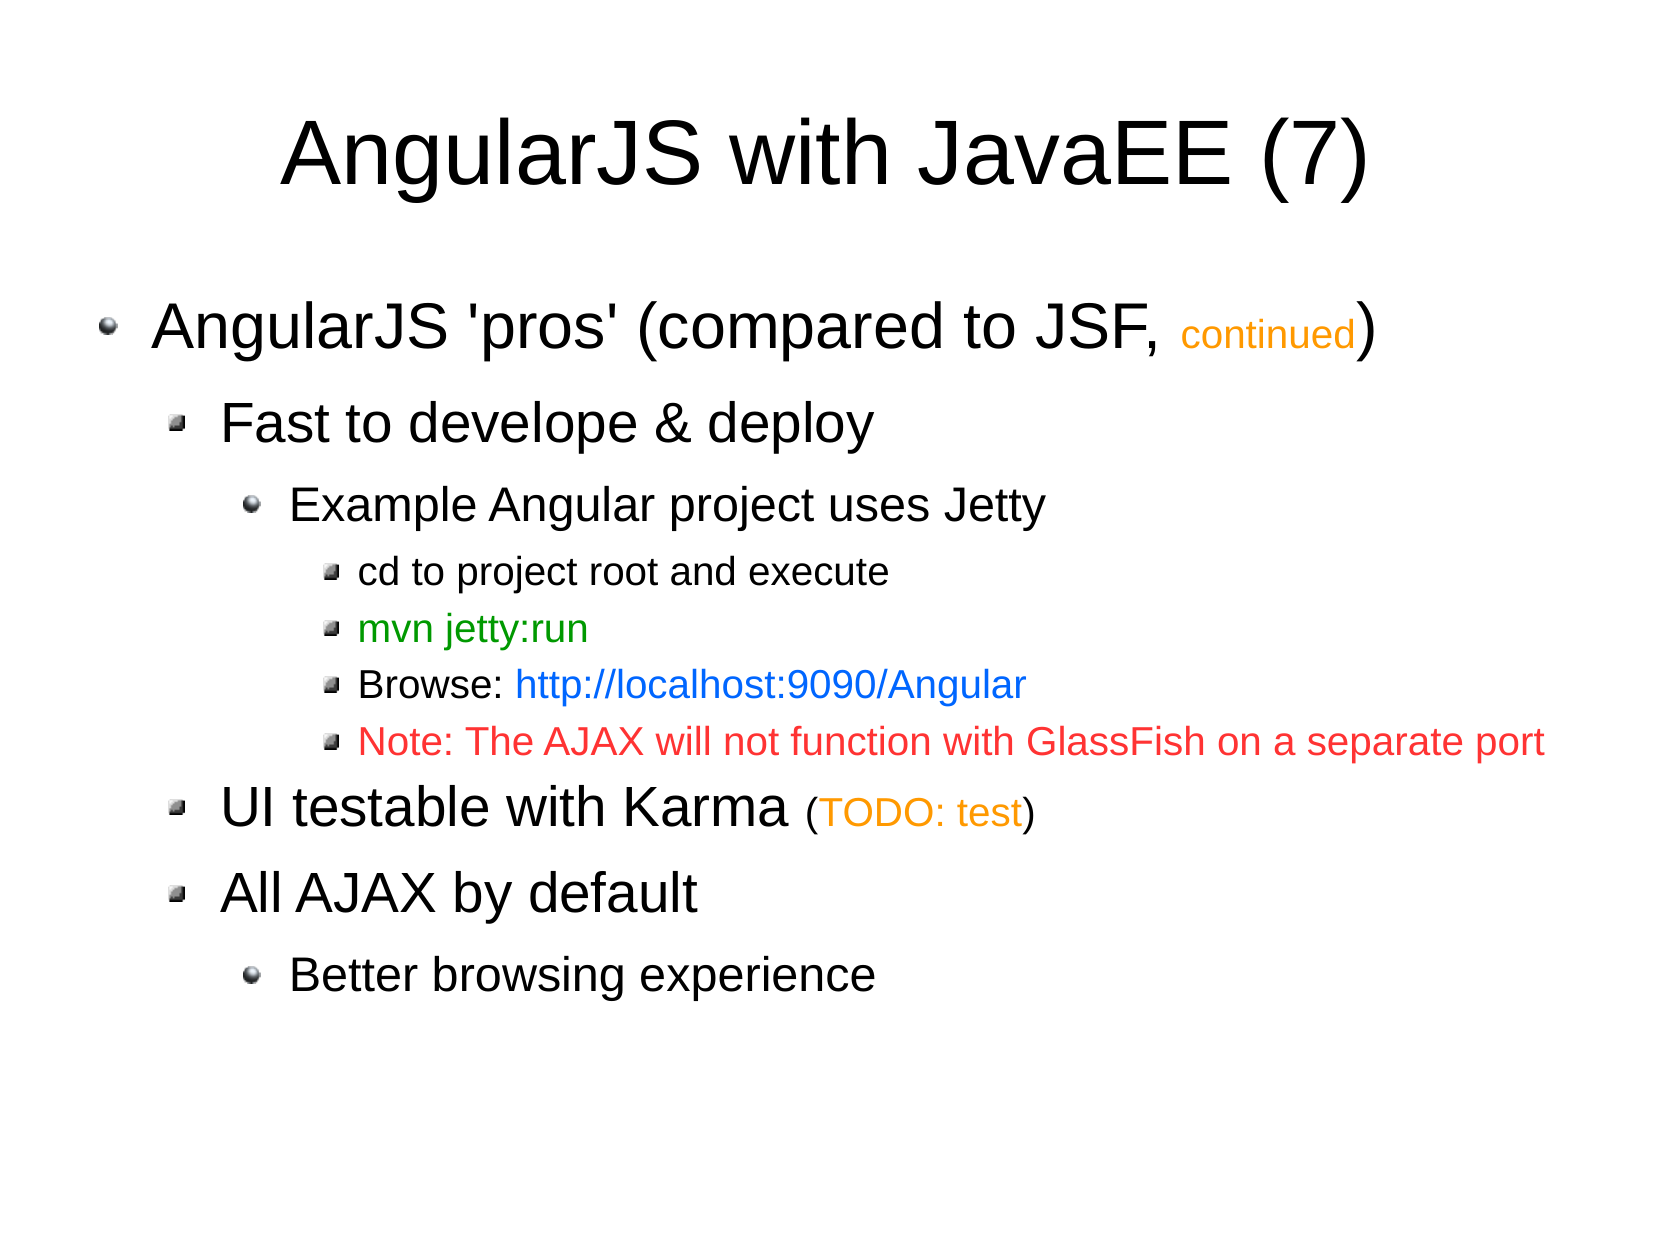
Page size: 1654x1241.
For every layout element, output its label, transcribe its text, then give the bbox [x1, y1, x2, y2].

title AngularJS with JavaEE (7) [82, 49, 1571, 257]
list AngularJS 'pros' (compared to JSF, continued) Fast to develope & deploy Example Angular project uses Jetty cd to project root and execute mvn jetty:run Browse: http://localhost:9090/Angular Note: The AJAX will not function with GlassFish on a separate port UI testable with Karma (TODO: test) All AJAX by default Better browsing experience [82, 290, 1571, 1010]
